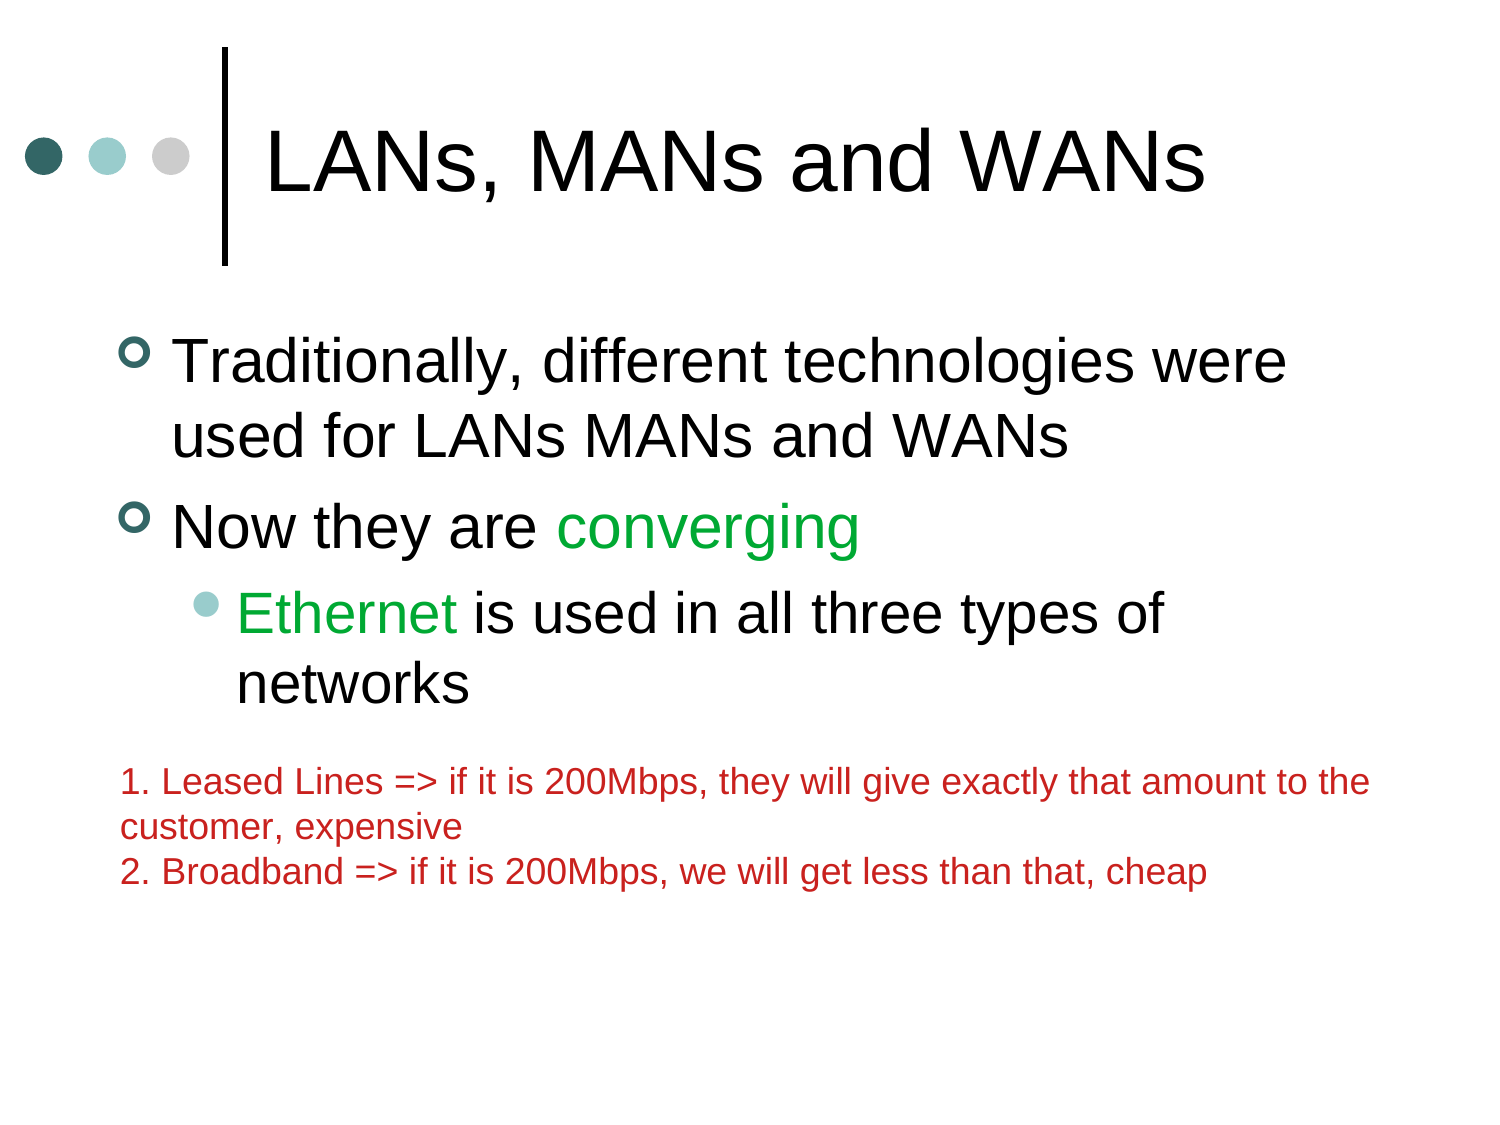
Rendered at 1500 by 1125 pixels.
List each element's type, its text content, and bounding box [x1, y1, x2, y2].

text_box 1. Leased Lines => if it is 200Mbps, they will give exactly that amount to the customer, expensive 2. Broadband => if it is 200Mbps, we will get less than that, cheap [105, 750, 1426, 900]
list Traditionally, different technologies were used for LANs MANs and WANs Now they are converging Ethernet is used in all three types of networks [100, 312, 1400, 988]
title LANs, MANs and WANs [249, 31, 1401, 282]
